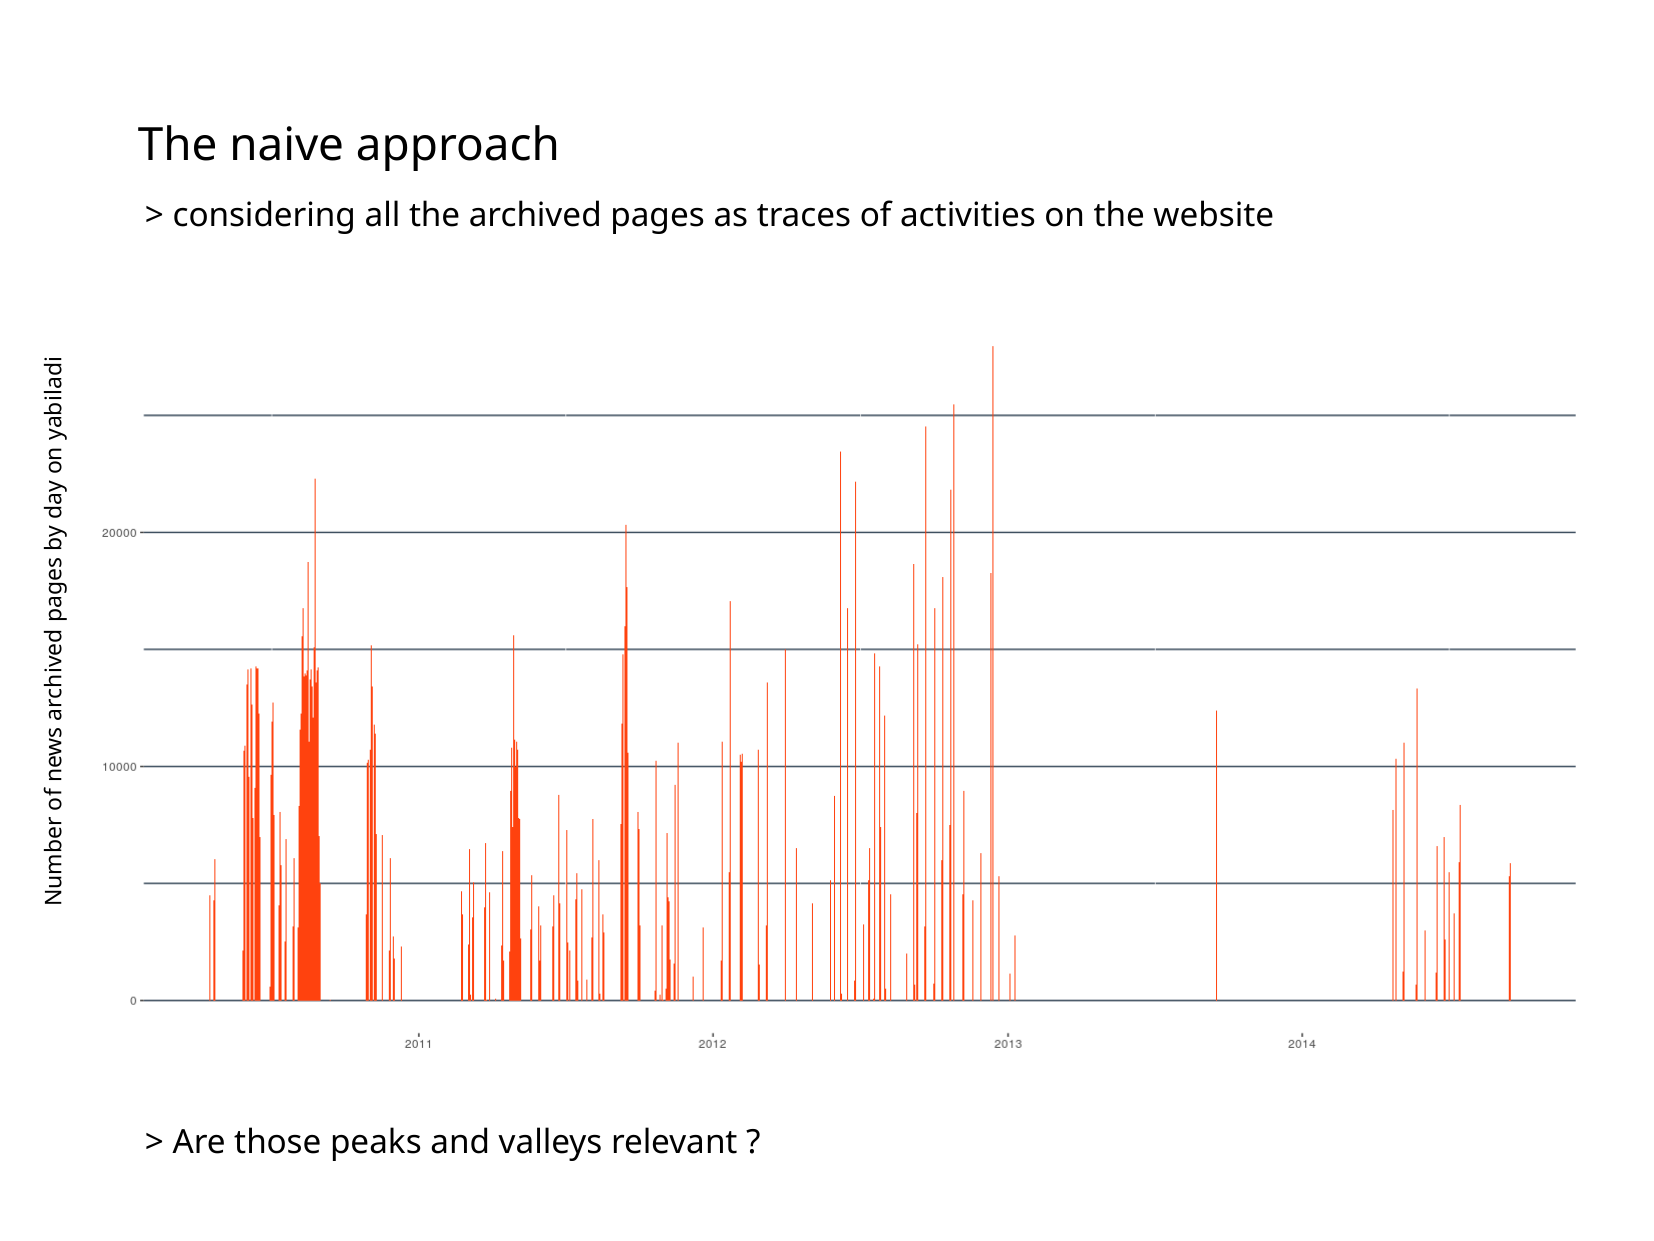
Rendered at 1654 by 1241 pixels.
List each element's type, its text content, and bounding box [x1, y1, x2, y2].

text_box The naive approach [123, 118, 596, 233]
text_box > Are those peaks and valleys relevant ? [130, 1110, 786, 1165]
picture [75, 306, 1583, 1075]
text_box > considering all the archived pages as traces of activities on the website [130, 183, 1305, 238]
text_box Number of news archived pages by day on yabiladi [29, 353, 72, 922]
